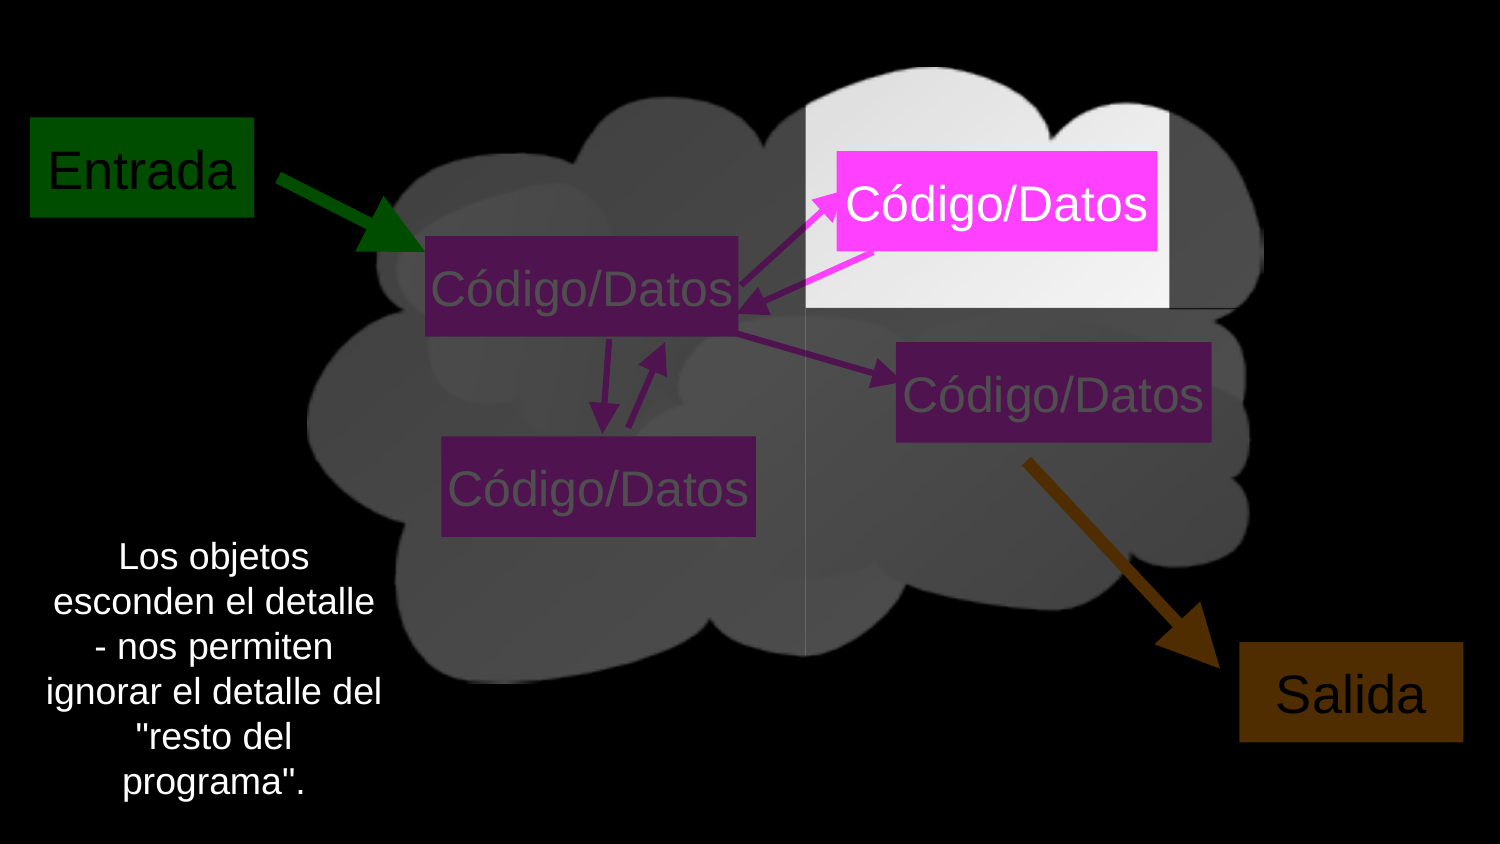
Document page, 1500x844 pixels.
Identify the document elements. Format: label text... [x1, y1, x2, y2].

text_box [0, 0, 1489, 826]
picture [806, 215, 863, 278]
text_box Código/Datos [836, 151, 1158, 252]
text_box Los objetos esconden el detalle - nos permiten ignorar el detalle del "resto del programa". [38, 531, 390, 804]
picture [806, 67, 1169, 307]
